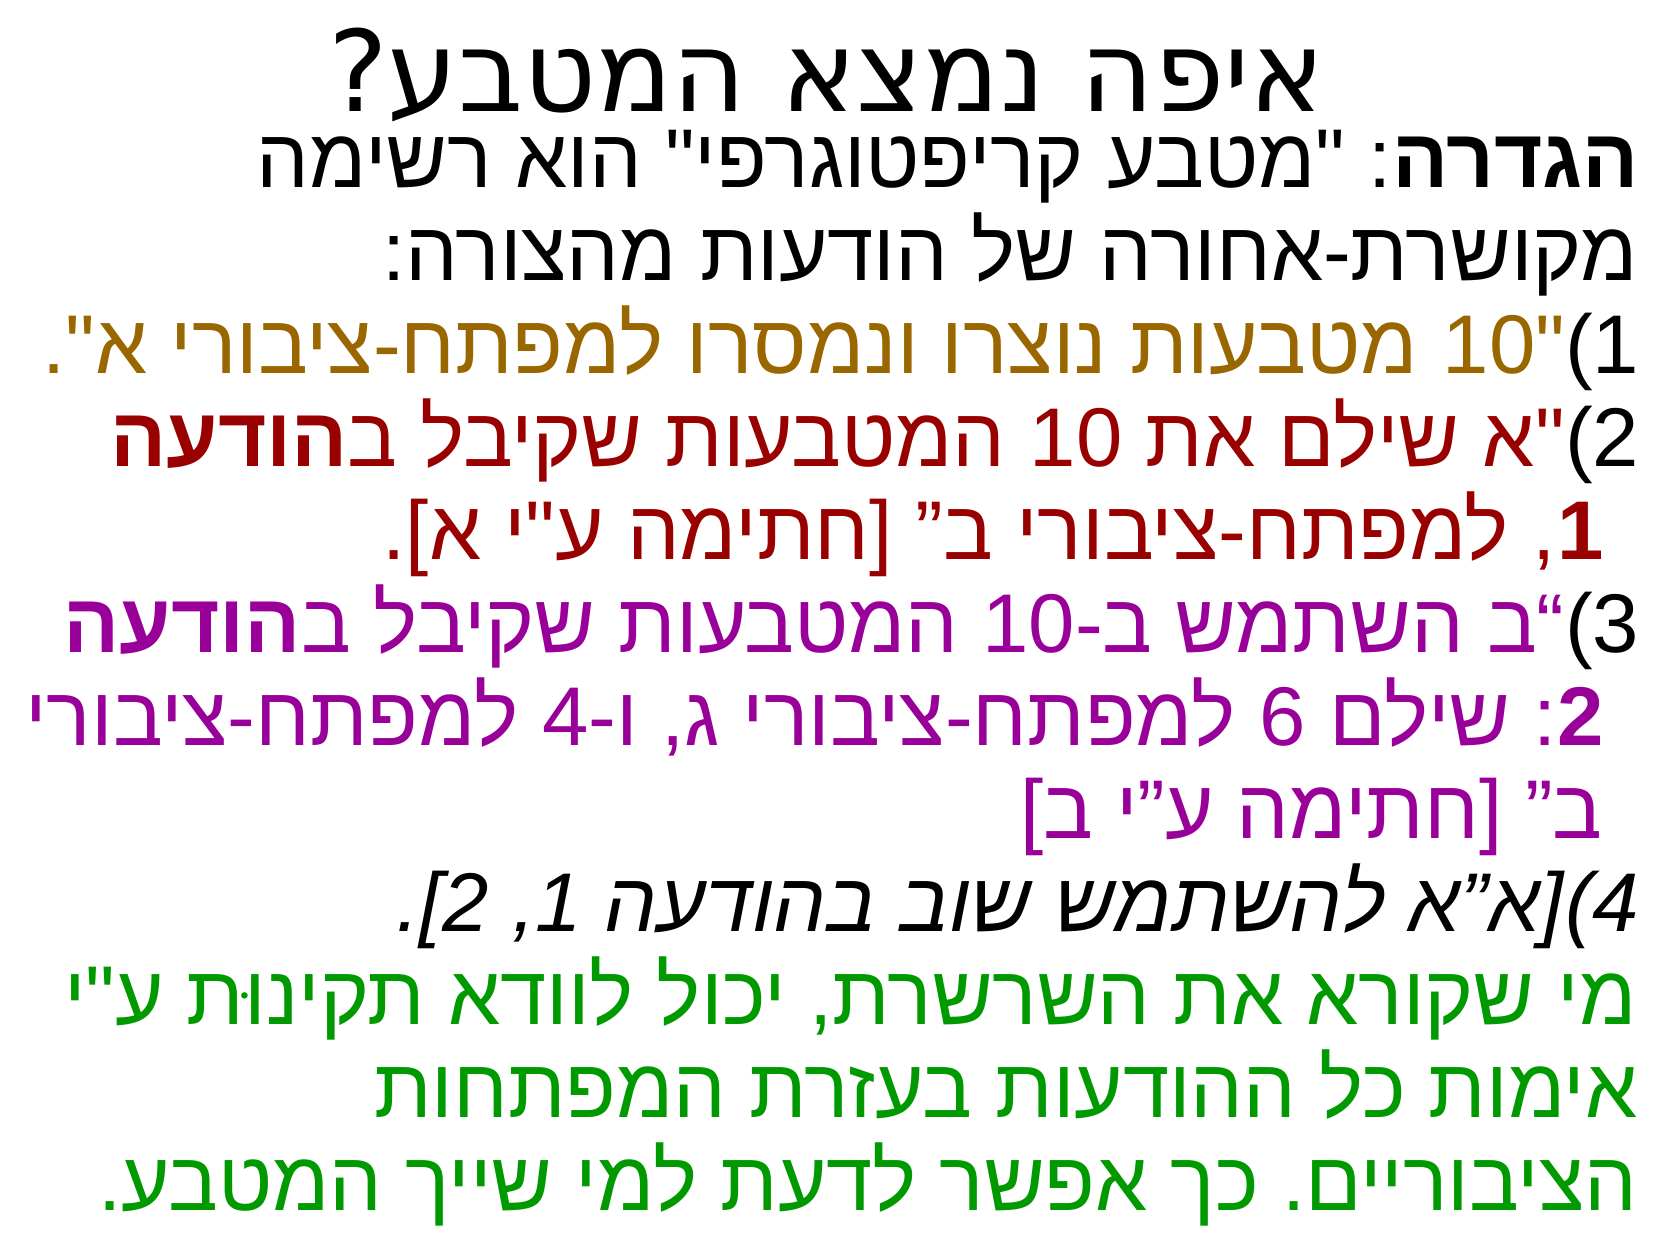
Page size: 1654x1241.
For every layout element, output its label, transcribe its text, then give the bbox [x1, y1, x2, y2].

text_box איפה נמצא המטבע? [0, 0, 1654, 146]
text_box הגדרה: "מטבע קריפטוגרפי" הוא רשימה מקושרת-אחורה של הודעות מהצורה: "10 מטבעות נוצרו ונמסרו למפתח-ציבורי א". "א שילם את 10 המטבעות שקיבל בהודעה 1, למפתח-ציבורי ב” [חתימה ע"י א]. “ב השתמש ב-10 המטבעות שקיבל בהודעה 2: שילם 6 למפתח-ציבורי ג, ו-4 למפתח-ציבורי ב” [חתימה ע”י ב] [א”א להשתמש שוב בהודעה 1, 2]. מי שקורא את השרשרת, יכול לוודא תקינוּת ע"י אימות כל ההודעות בעזרת המפתחות הציבוריים. כך אפשר לדעת למי שייך המטבע. [4, 105, 1654, 1236]
